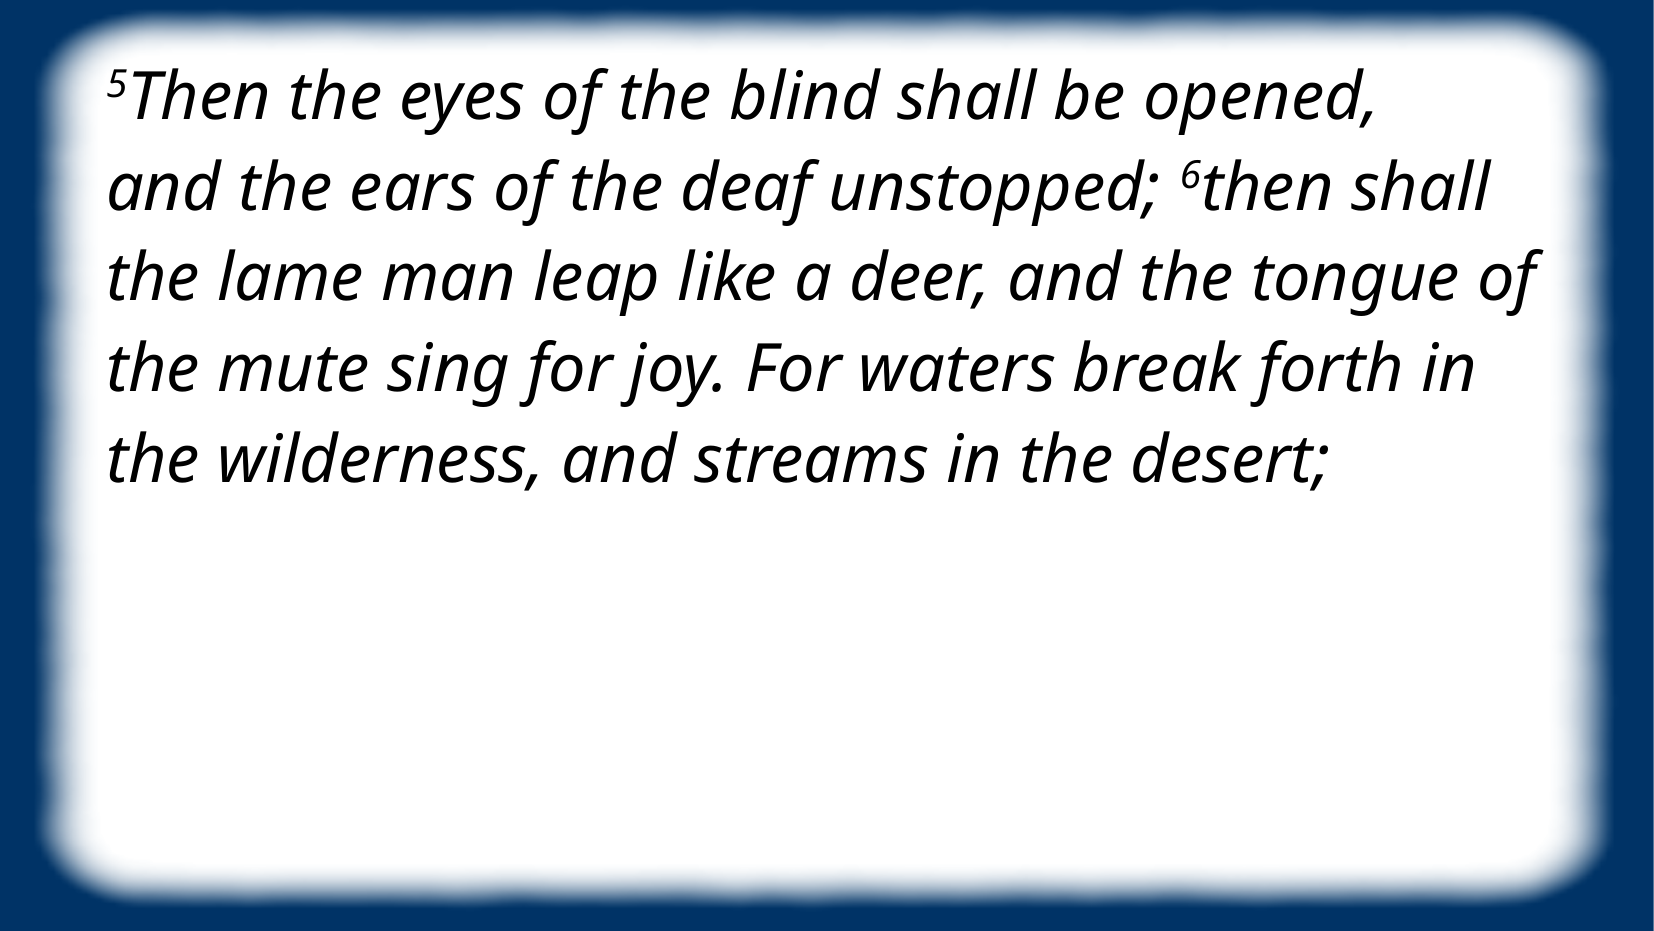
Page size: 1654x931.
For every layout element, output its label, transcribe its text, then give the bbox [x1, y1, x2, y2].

text_box 5Then the eyes of the blind shall be opened, and the ears of the deaf unstopped; 6then shall the lame man leap like a deer, and the tongue of the mute sing for joy. For waters break forth in the wilderness, and streams in the desert; [91, 40, 1562, 500]
picture [0, 0, 1654, 931]
